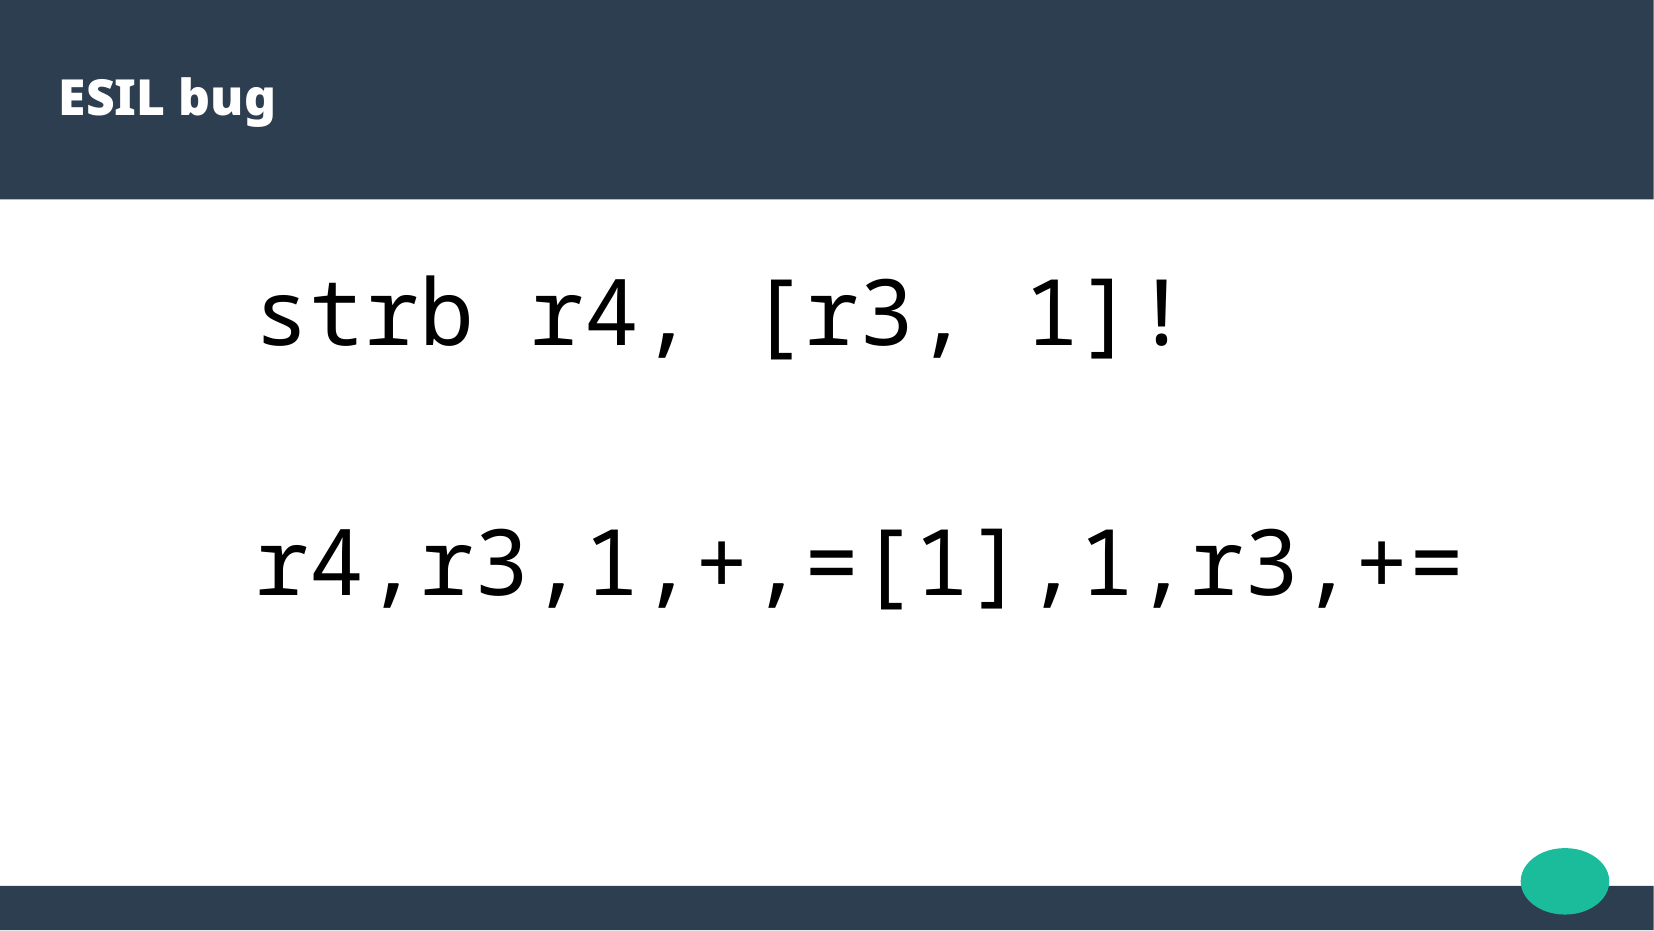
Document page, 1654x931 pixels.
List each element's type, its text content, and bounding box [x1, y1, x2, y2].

title ESIL bug [59, 37, 1595, 155]
text_box strb r4, [r3, 1]! r4,r3,1,+,=[1],1,r3,+= [240, 240, 1621, 931]
